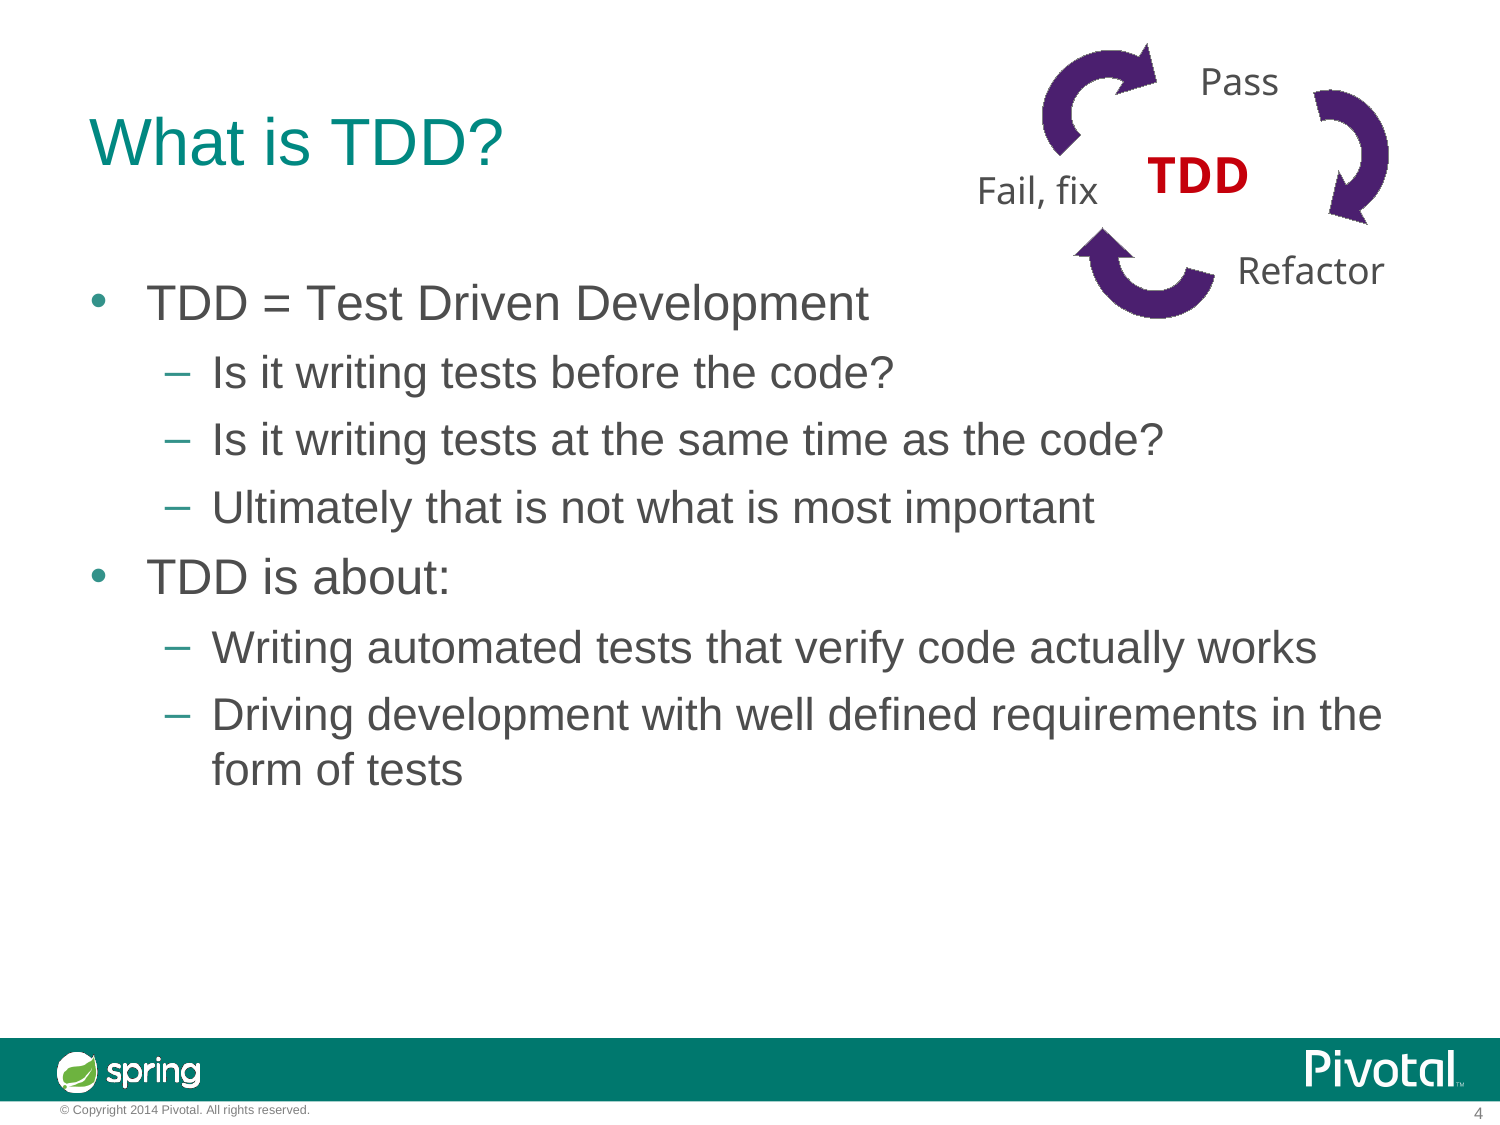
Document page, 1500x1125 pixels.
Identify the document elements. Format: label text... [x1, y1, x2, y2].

text_box Refactor [1222, 239, 1464, 300]
text_box TDD [1132, 136, 1315, 211]
title What is TDD? [75, 45, 1426, 233]
list TDD = Test Driven Development Is it writing tests before the code? Is it writing tests at the same time as the code? Ultimately that is not what is most important TDD is about: Writing automated tests that verify code actually works Driving development with well defined requirements in the form of tests [75, 262, 1426, 1005]
text_box Fail, fix [961, 160, 1147, 220]
picture [32, 1041, 210, 1103]
text_box [1313, 89, 1389, 225]
text_box Pass [1185, 50, 1316, 127]
text_box [1042, 43, 1157, 156]
text_box [1073, 227, 1215, 319]
picture [1306, 1050, 1464, 1087]
